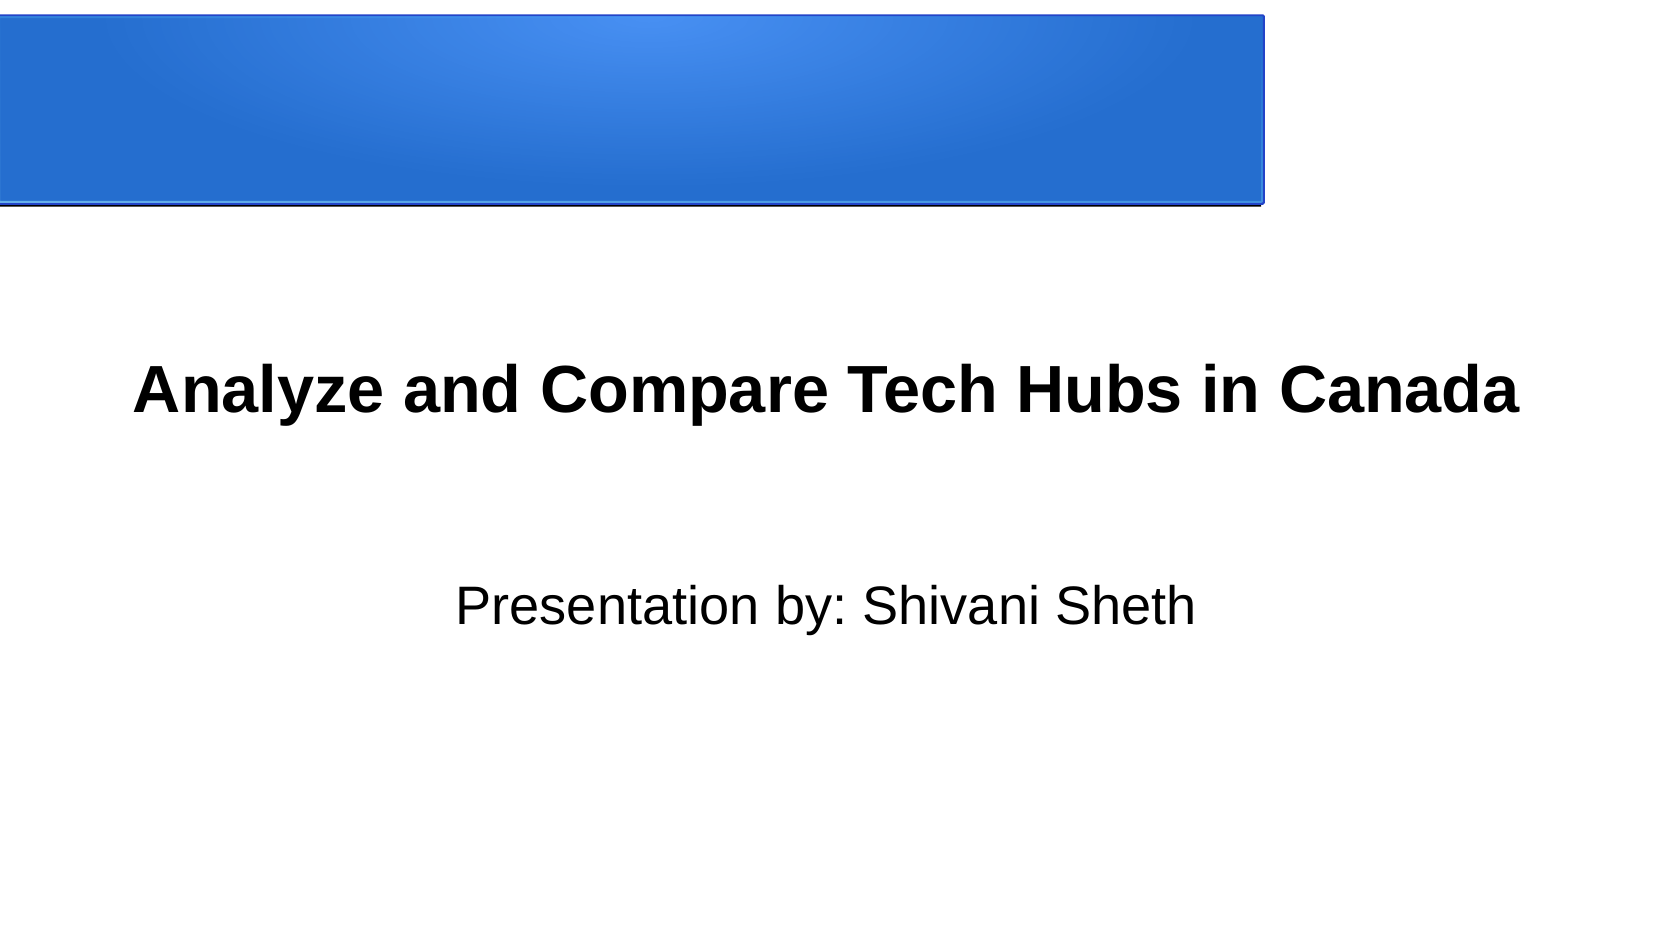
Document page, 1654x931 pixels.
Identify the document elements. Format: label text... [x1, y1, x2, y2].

subtitle Analyze and Compare Tech Hubs in Canada Presentation by: Shivani Sheth [82, 224, 1571, 764]
